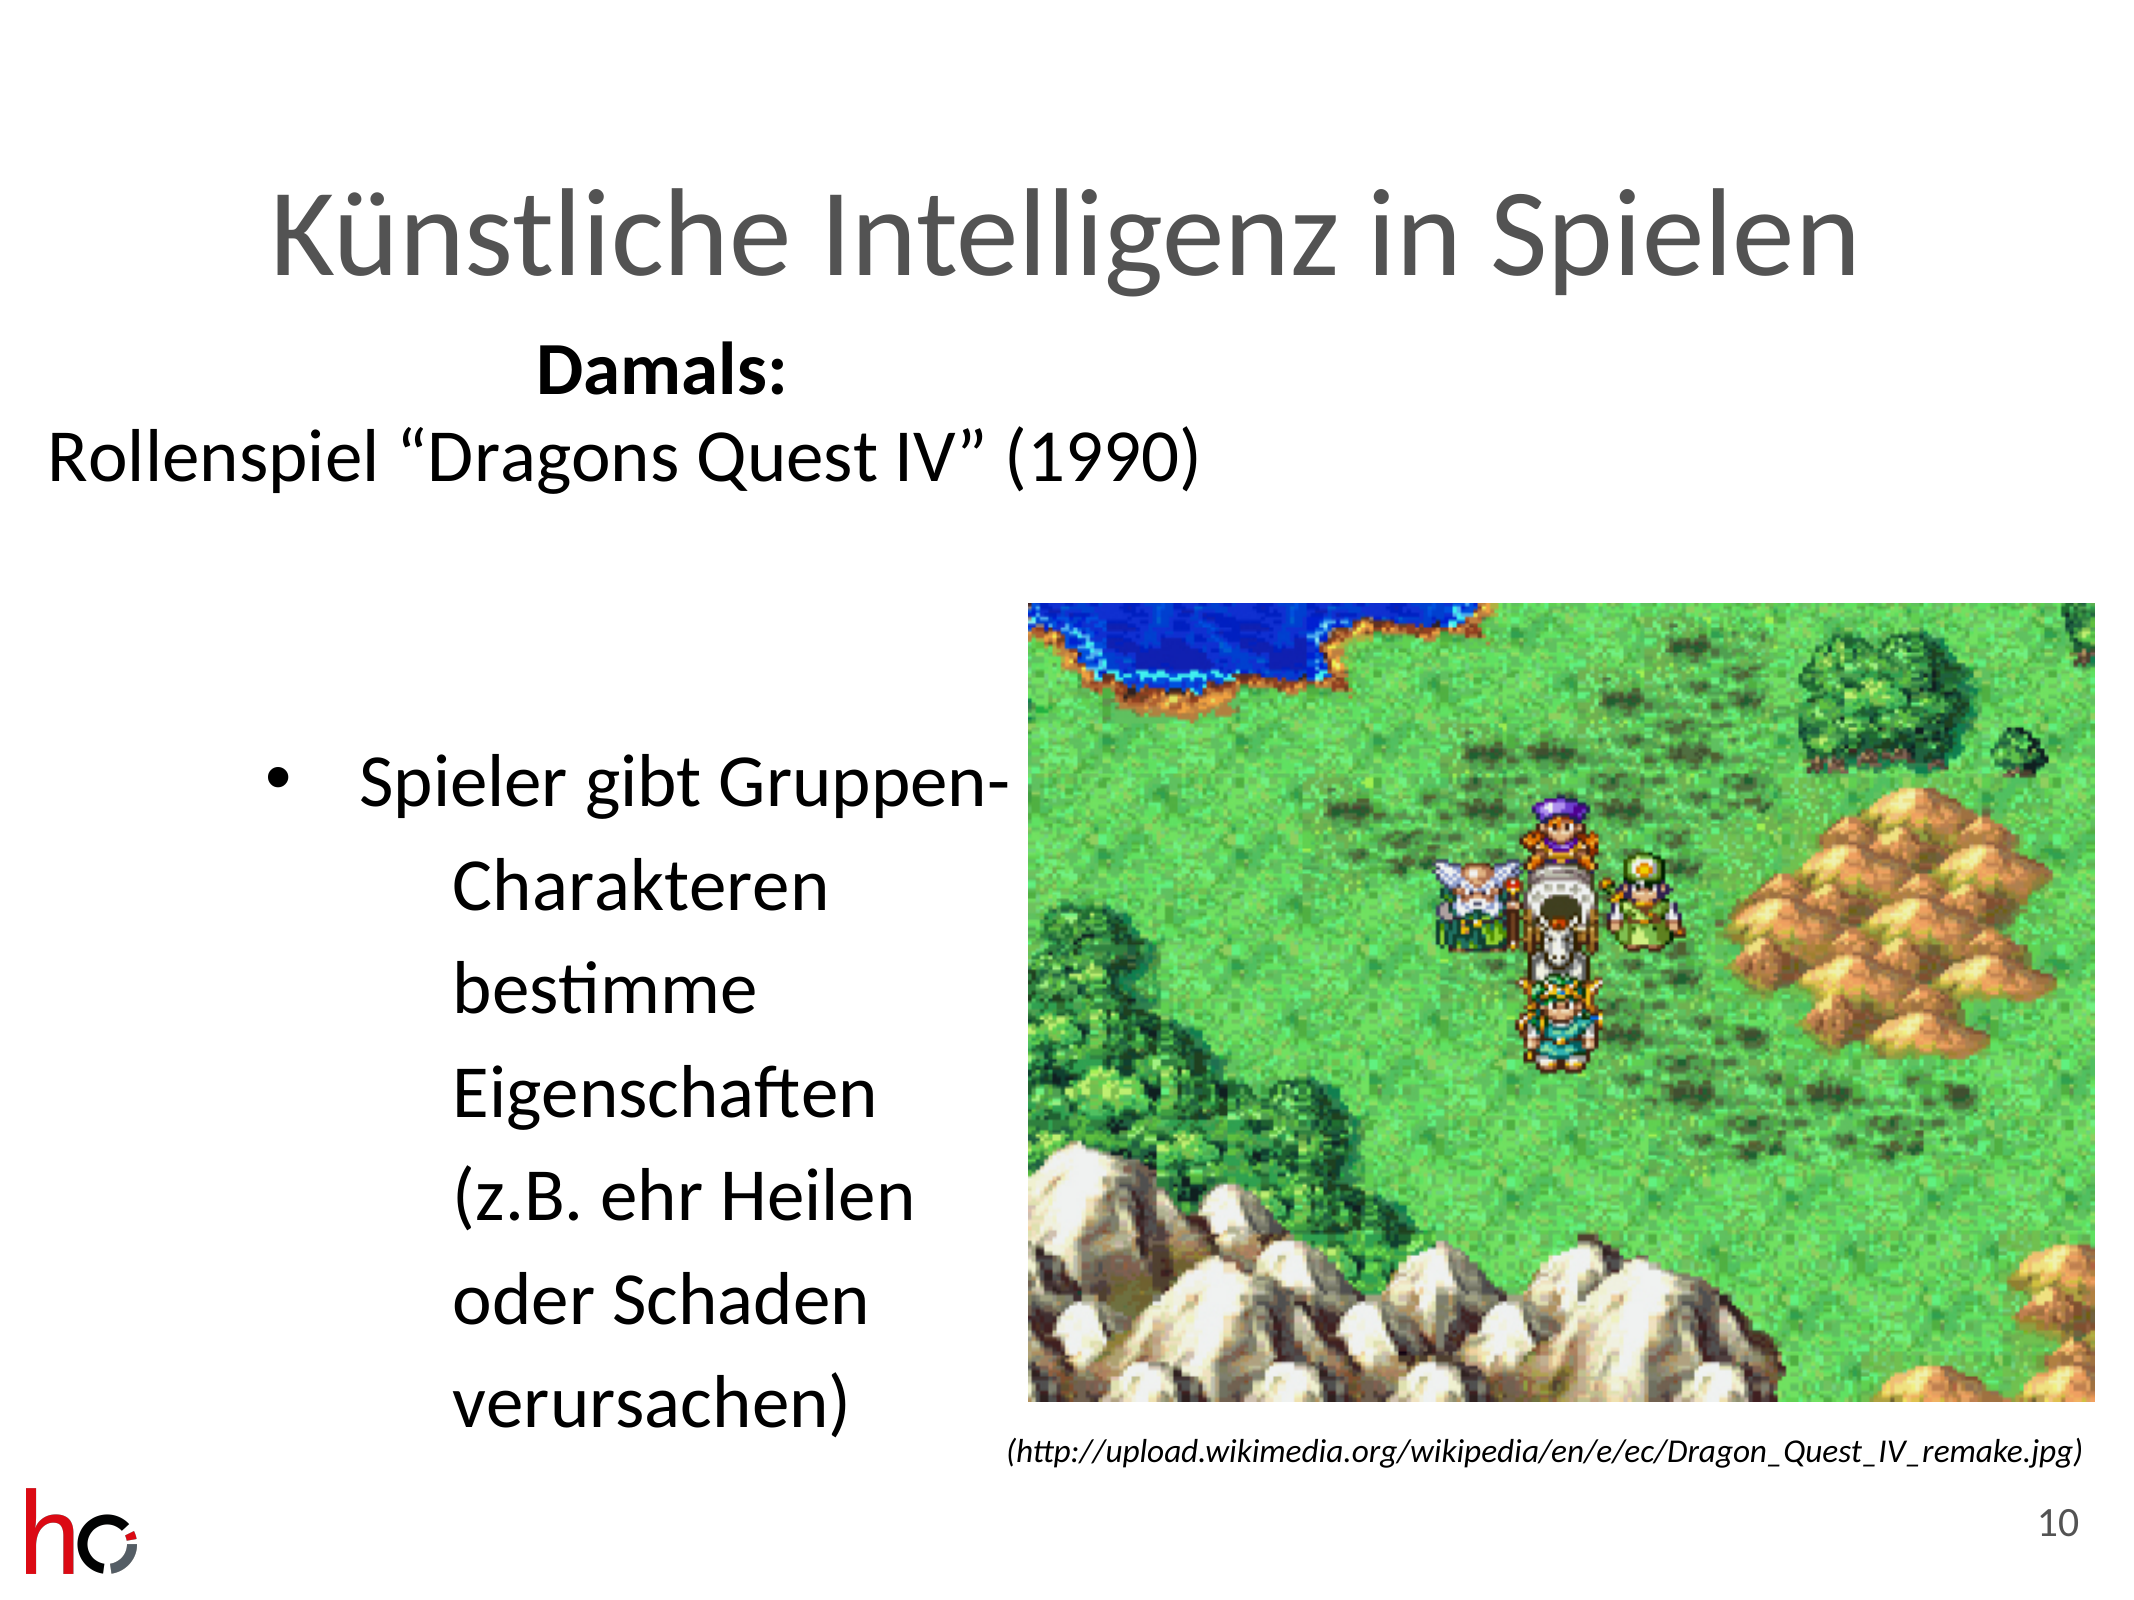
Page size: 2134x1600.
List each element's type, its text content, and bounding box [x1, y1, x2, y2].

text_box Spieler gibt Gruppen-Charakteren bestimme Eigenschaften (z.B. ehr Heilen oder Schaden verursachen) [100, 711, 1028, 1450]
text_box (http://upload.wikimedia.org/wikipedia/en/e/ec/Dragon_Quest_IV_remake.jpg) [991, 1422, 2133, 1477]
title Künstliche Intelligenz in Spielen [208, 142, 1925, 320]
picture [1028, 603, 2095, 1402]
text_box Damals: Rollenspiel “Dragons Quest IV” (1990) [33, 320, 1925, 615]
text_box [2021, 1497, 2120, 1569]
